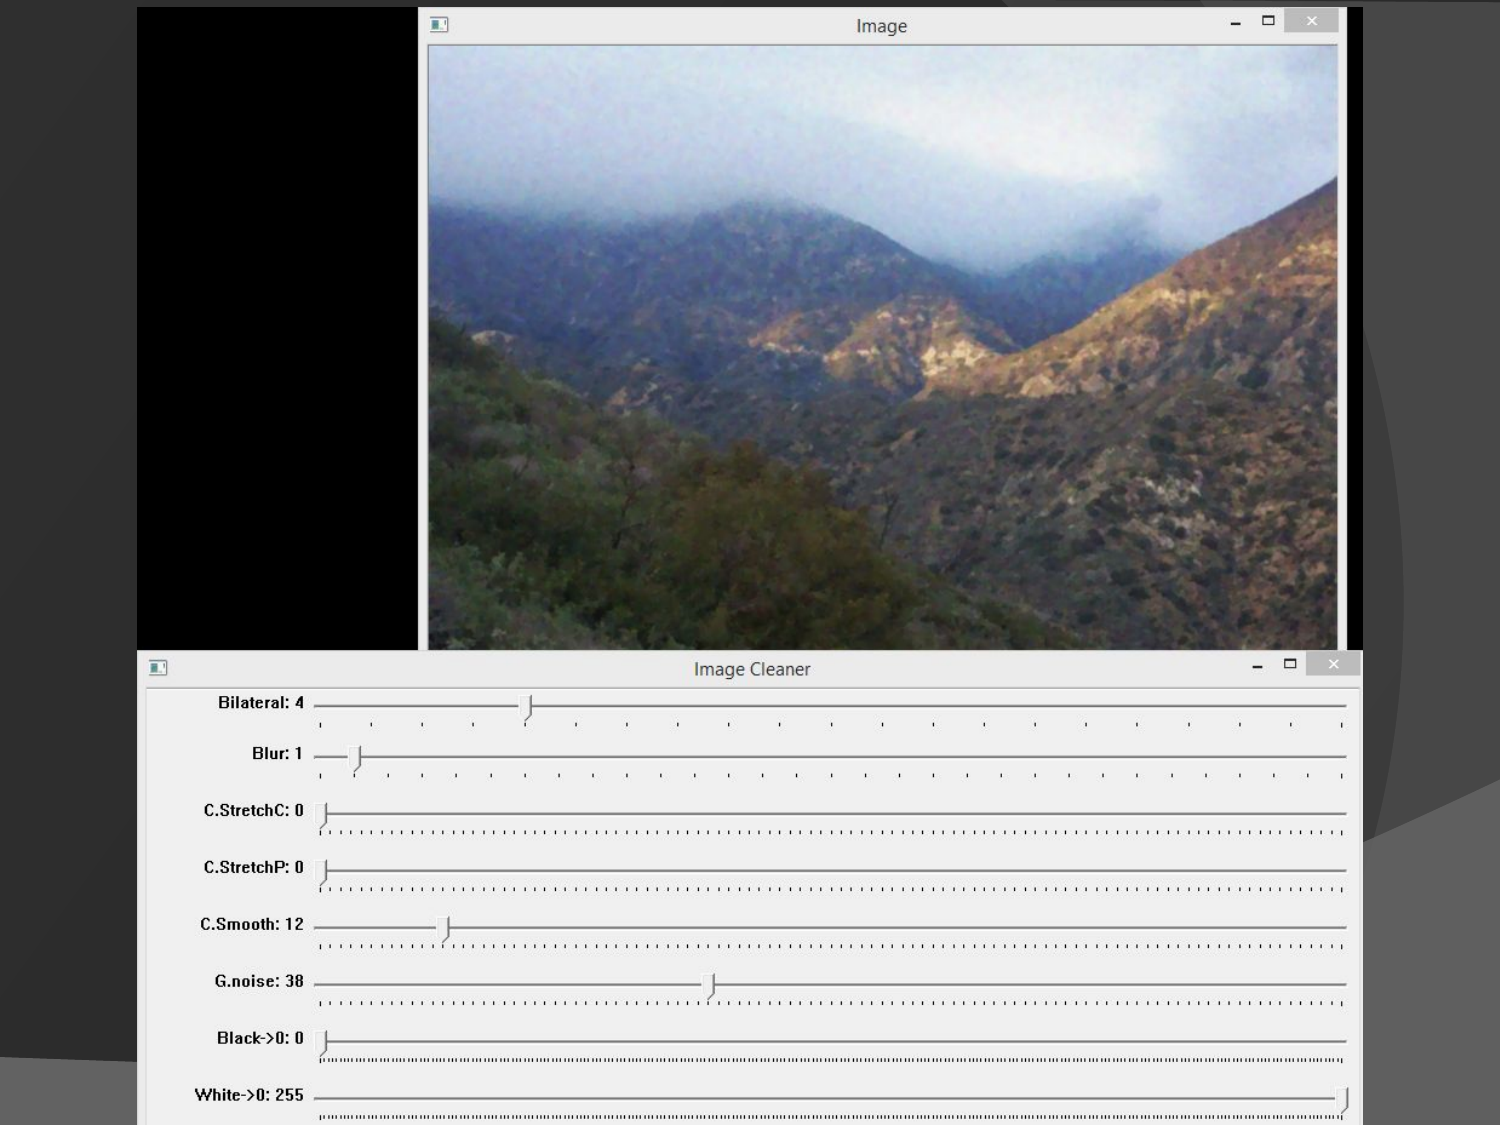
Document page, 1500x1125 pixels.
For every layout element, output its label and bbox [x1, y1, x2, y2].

picture [137, 7, 1363, 1125]
